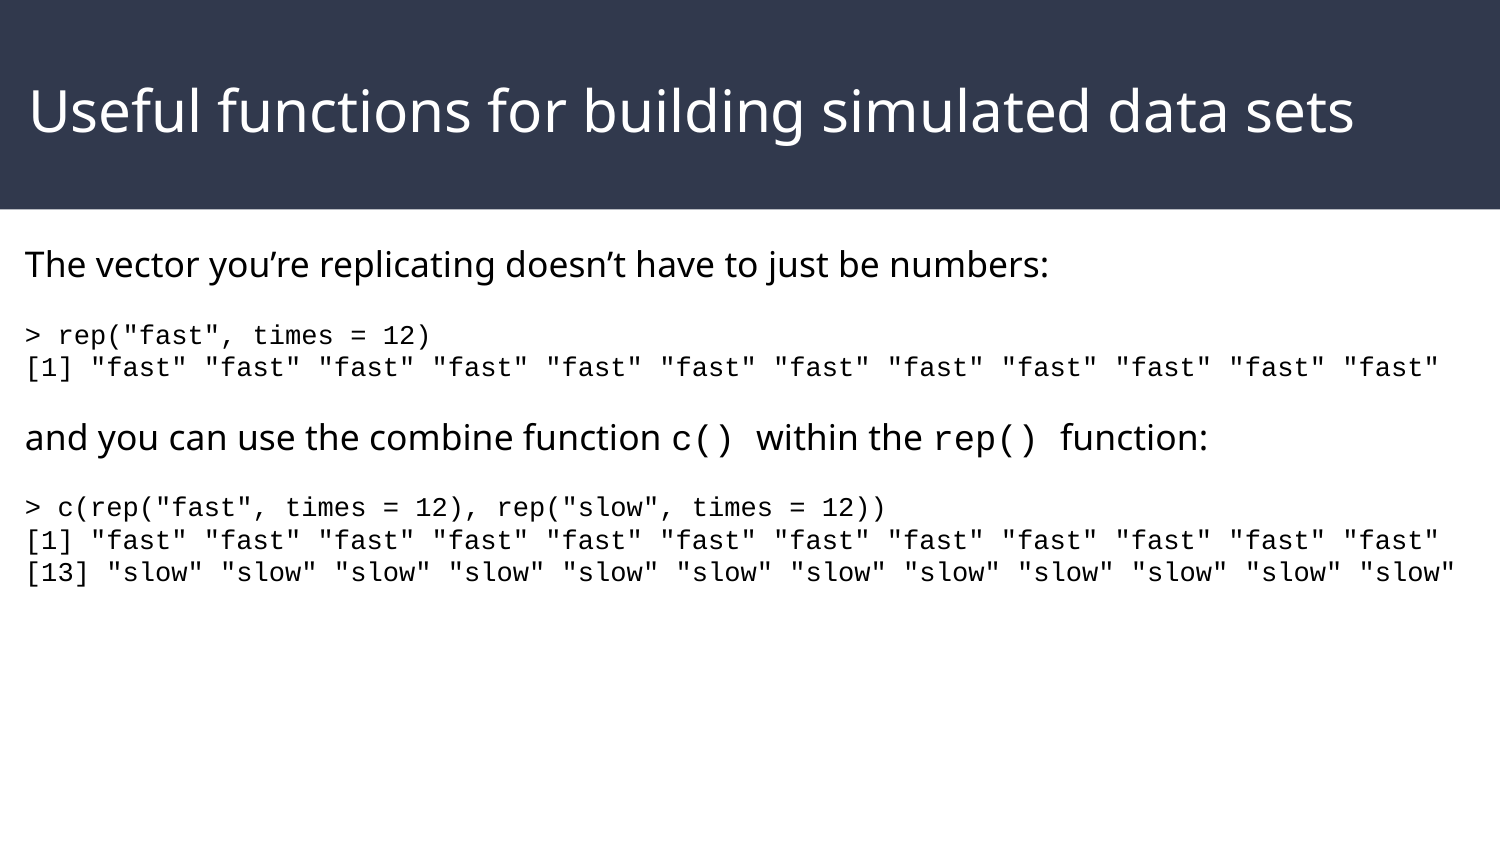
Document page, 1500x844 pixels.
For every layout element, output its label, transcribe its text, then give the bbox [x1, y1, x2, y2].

title Useful functions for building simulated data sets [13, 59, 1476, 186]
text_box The vector you’re replicating doesn’t have to just be numbers: > rep("fast", times = 12) [1] "fast" "fast" "fast" "fast" "fast" "fast" "fast" "fast" "fast" "fast" "fast" "fast" and you can use the combine function c() within the rep() function: > c(rep("fast", times = 12), rep("slow", times = 12)) [1] "fast" "fast" "fast" "fast" "fast" "fast" "fast" "fast" "fast" "fast" "fast" "fast" [13] "slow" "slow" "slow" "slow" "slow" "slow" "slow" "slow" "slow" "slow" "slow" "slow" [9, 227, 1480, 829]
